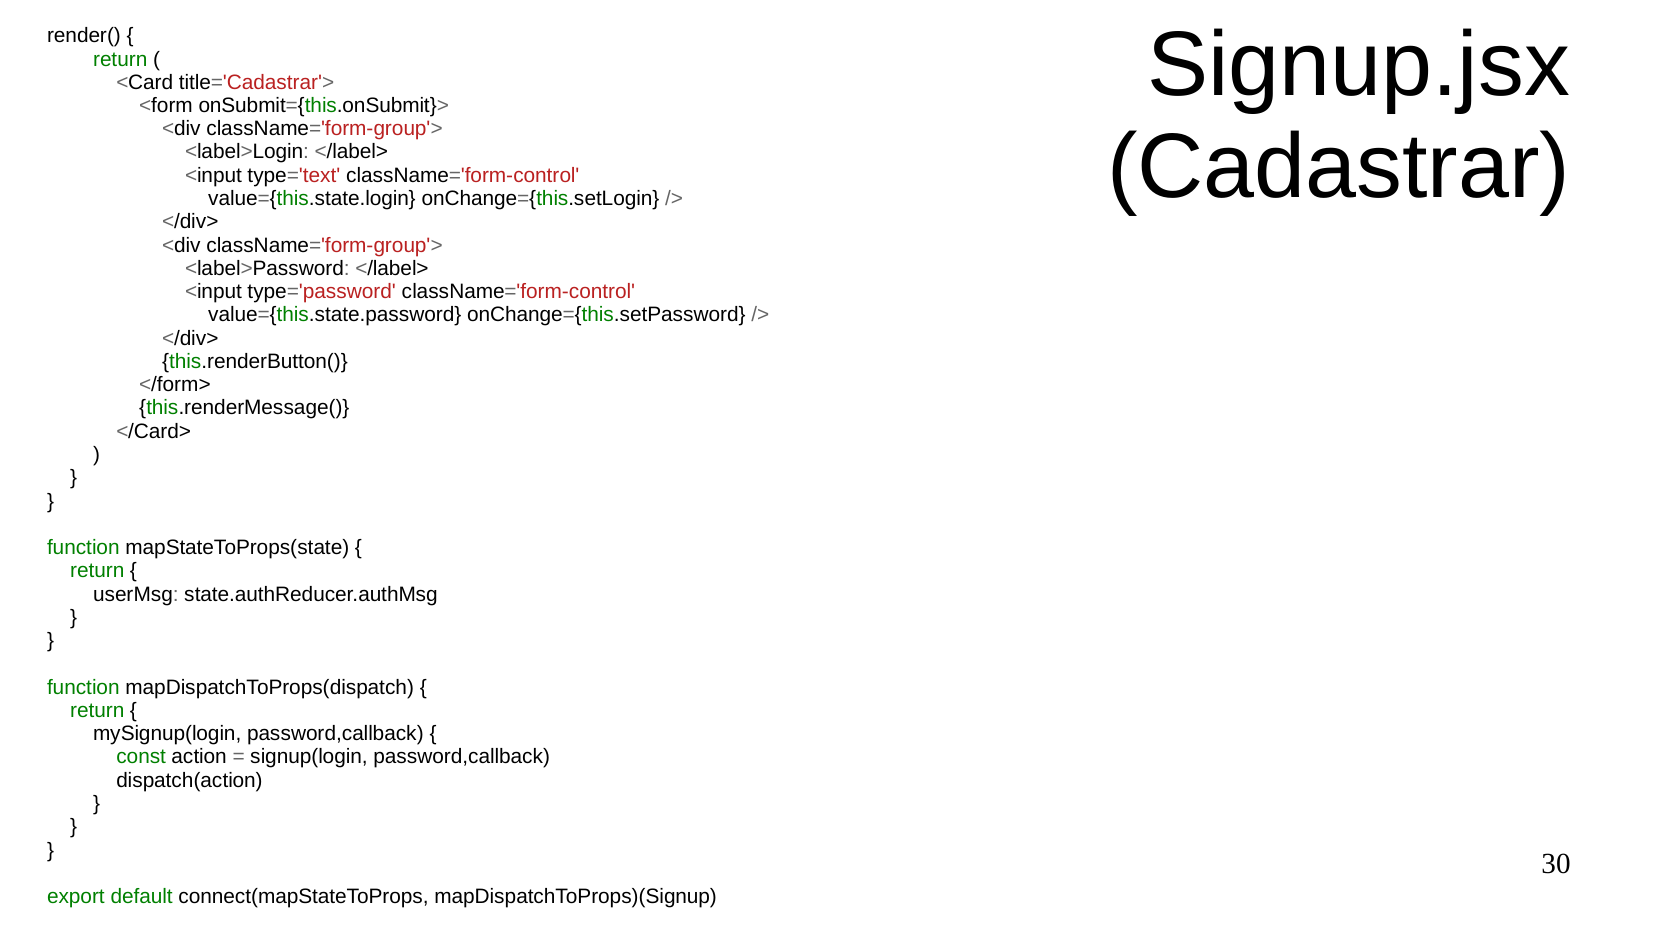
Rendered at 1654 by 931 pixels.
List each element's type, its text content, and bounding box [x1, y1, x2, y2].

text_box render() { return ( <Card title='Cadastrar'> <form onSubmit={this.onSubmit}> <div className='form-group'> <label>Login: </label> <input type='text' className='form-control' value={this.state.login} onChange={this.setLogin} /> </div> <div className='form-group'> <label>Password: </label> <input type='password' className='form-control' value={this.state.password} onChange={this.setPassword} /> </div> {this.renderButton()} </form> {this.renderMessage()} </Card> ) } } function mapStateToProps(state) { return { userMsg: state.authReducer.authMsg } } function mapDispatchToProps(dispatch) { return { mySignup(login, password,callback) { const action = signup(login, password,callback) dispatch(action) } } } export default connect(mapStateToProps, mapDispatchToProps)(Signup) [32, 16, 1312, 916]
title Signup.jsx (Cadastrar) [82, 12, 1571, 218]
